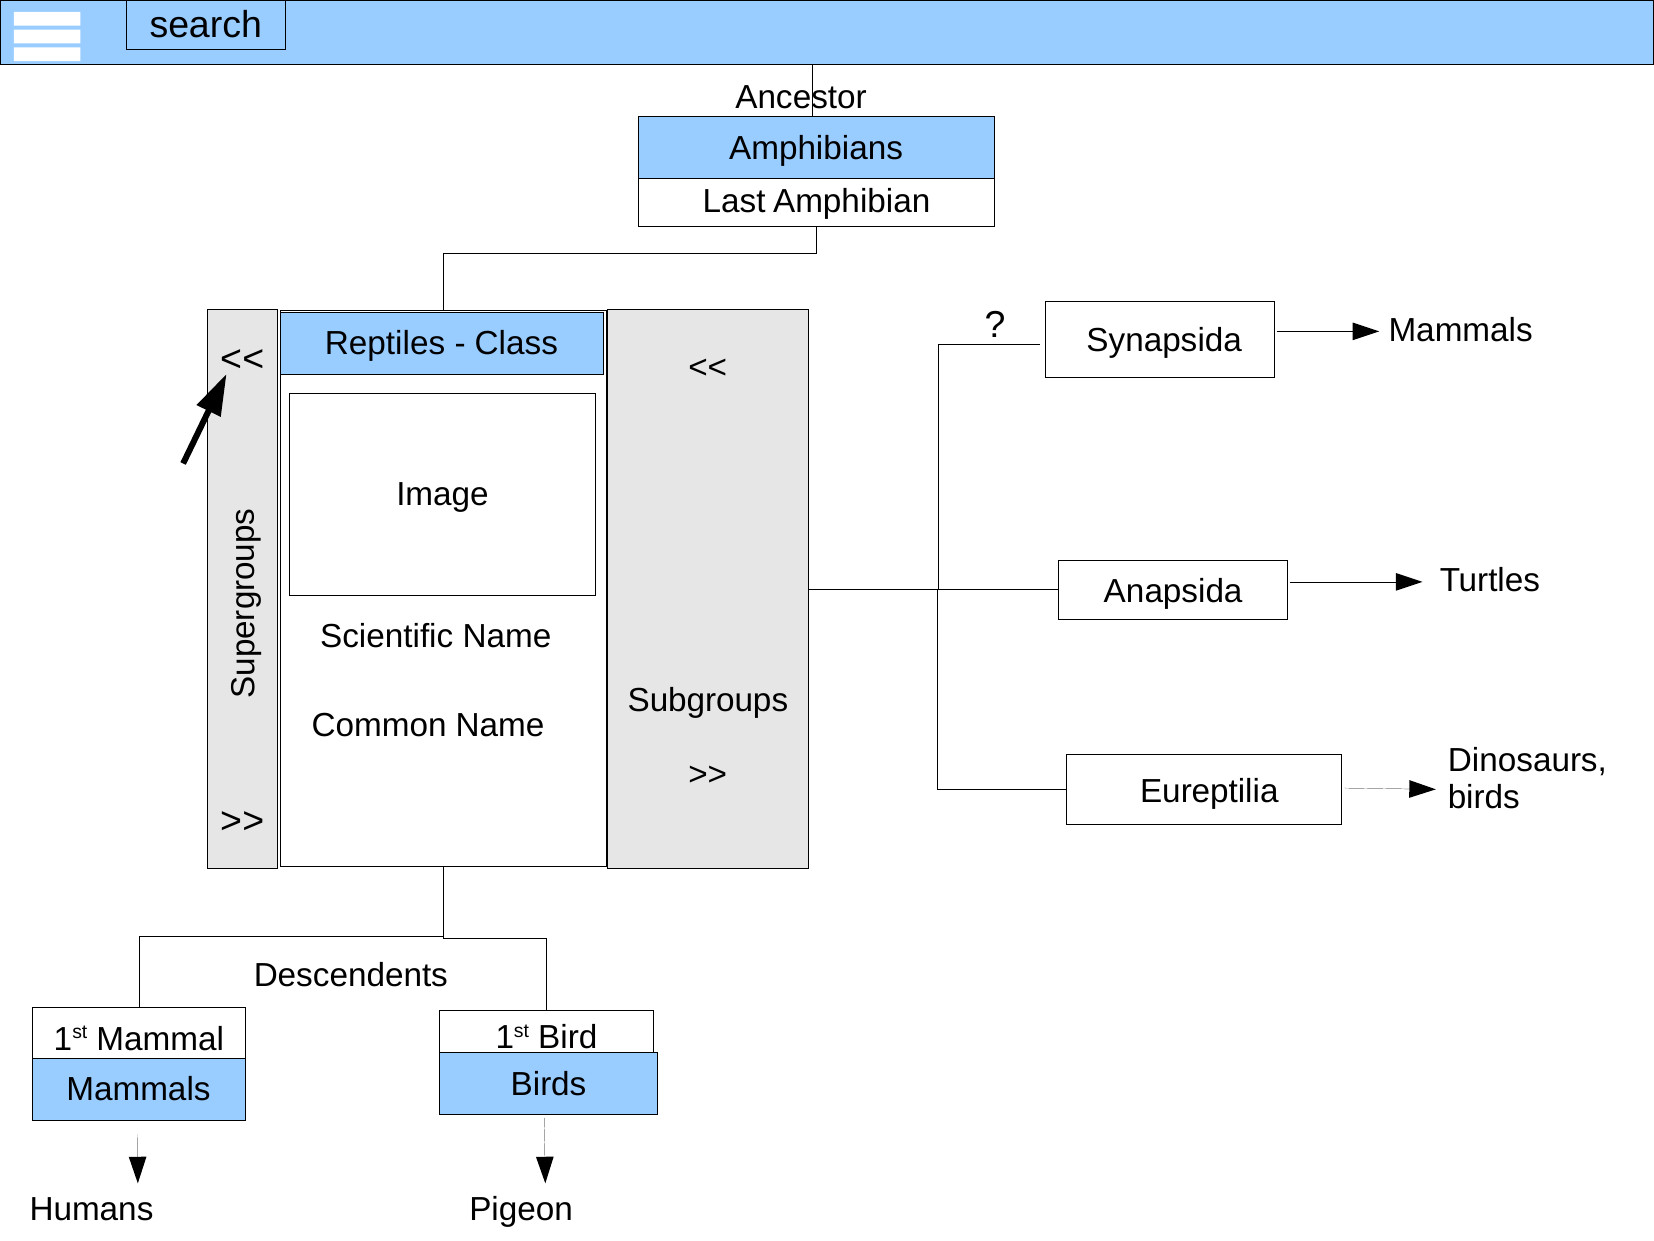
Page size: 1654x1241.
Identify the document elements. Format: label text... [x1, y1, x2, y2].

text_box << Subgroups >> [607, 309, 809, 869]
text_box Synapsida [1045, 301, 1275, 378]
text_box Mammals [1373, 304, 1628, 357]
text_box Anapsida [1058, 560, 1288, 620]
text_box << >> [207, 309, 278, 869]
text_box Reptiles - Class [280, 312, 604, 375]
text_box Image [289, 393, 596, 596]
text_box Last Amphibian [638, 179, 995, 227]
text_box Birds [439, 1052, 658, 1115]
text_box Turtles [1425, 554, 1654, 607]
text_box search [126, 0, 286, 50]
text_box ? [969, 296, 1022, 354]
text_box Eureptilia [1066, 754, 1342, 825]
text_box 1st Mammal [32, 1007, 246, 1058]
text_box 1st Bird [439, 1010, 654, 1052]
text_box Descendents [238, 948, 506, 1001]
text_box Ancestor [720, 71, 944, 116]
text_box Common Name [296, 698, 587, 756]
text_box [280, 310, 607, 867]
text_box Supergroups [216, 481, 275, 726]
text_box Dinosaurs, birds [1433, 734, 1654, 824]
text_box Humans [14, 1183, 266, 1236]
text_box [0, 0, 1654, 65]
text_box Amphibians [638, 116, 995, 179]
text_box Scientific Name [305, 609, 595, 667]
text_box Mammals [32, 1058, 246, 1121]
text_box Pigeon [454, 1183, 706, 1236]
